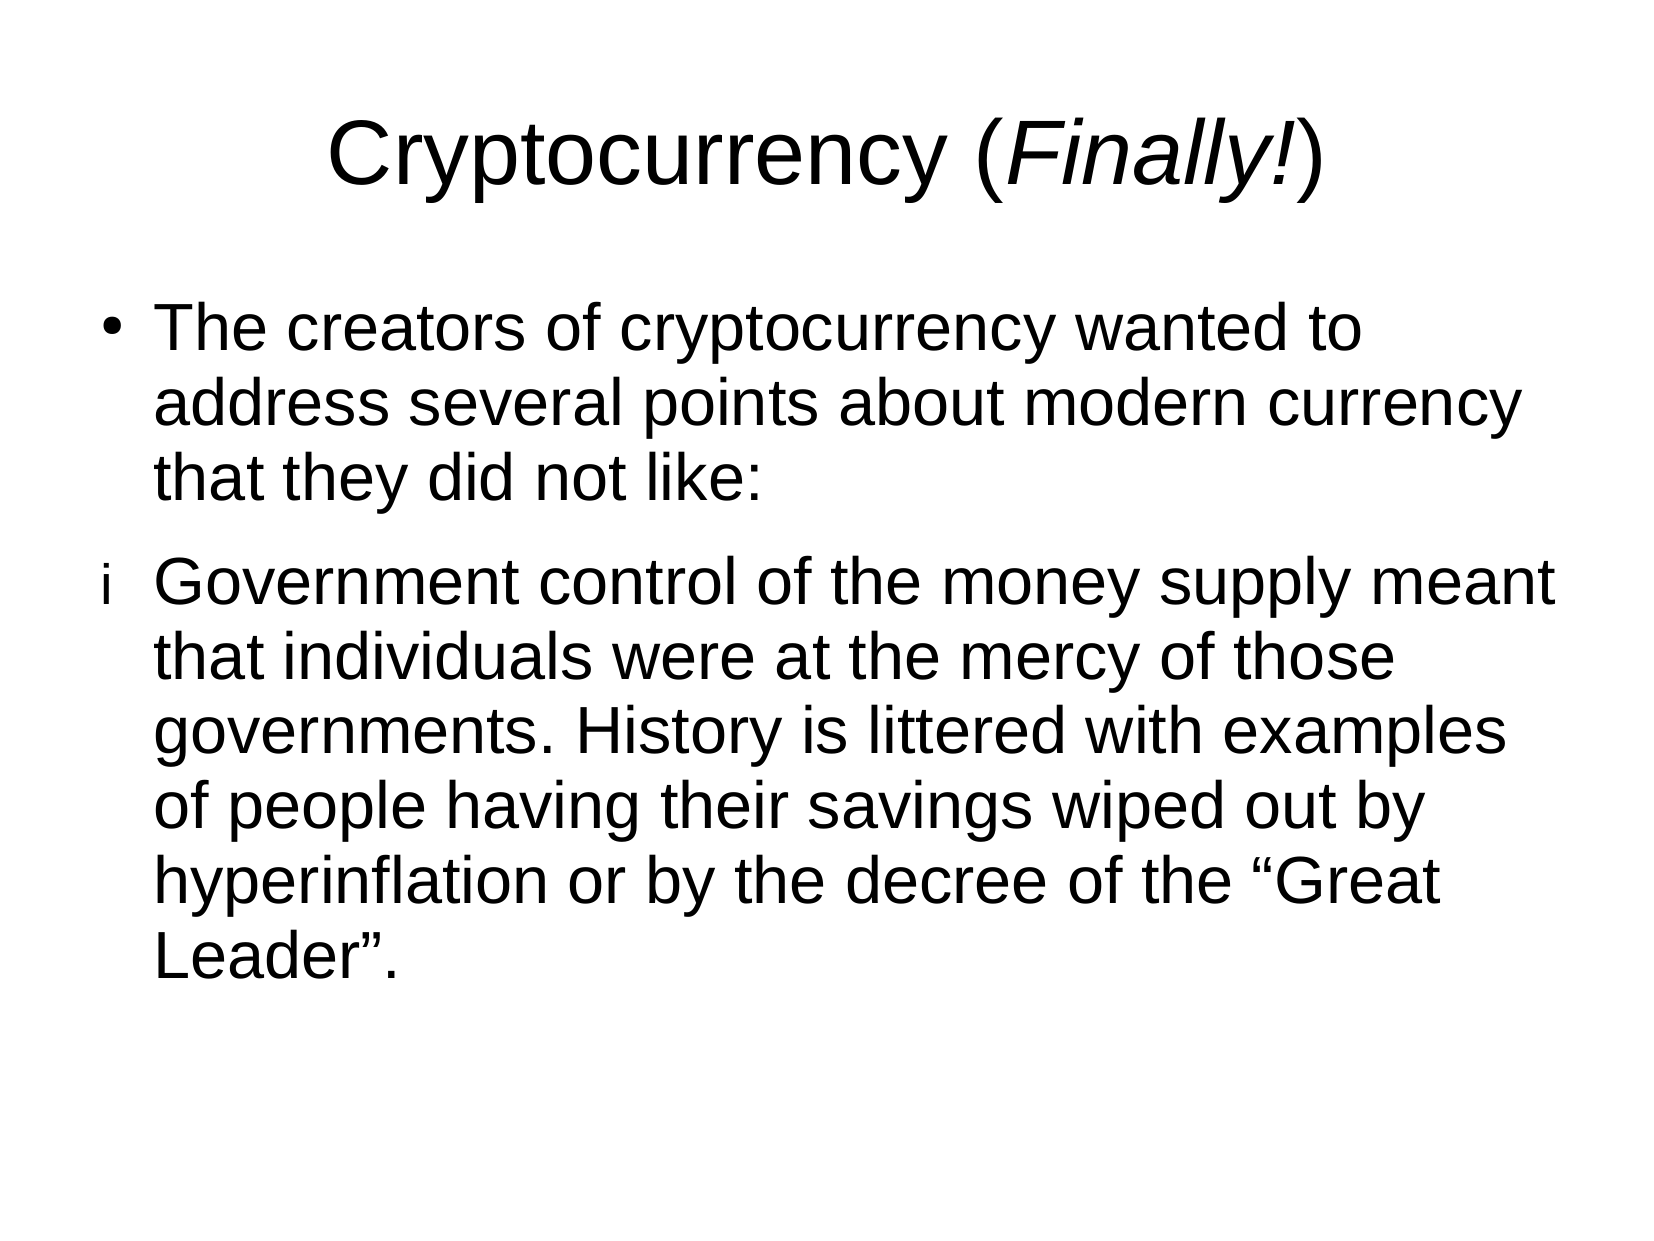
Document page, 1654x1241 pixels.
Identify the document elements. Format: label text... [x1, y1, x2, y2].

list The creators of cryptocurrency wanted to address several points about modern currency that they did not like: Government control of the money supply meant that individuals were at the mercy of those governments. History is littered with examples of people having their savings wiped out by hyperinflation or by the decree of the “Great Leader”. [82, 290, 1571, 1010]
title Cryptocurrency (Finally!) [82, 49, 1571, 257]
